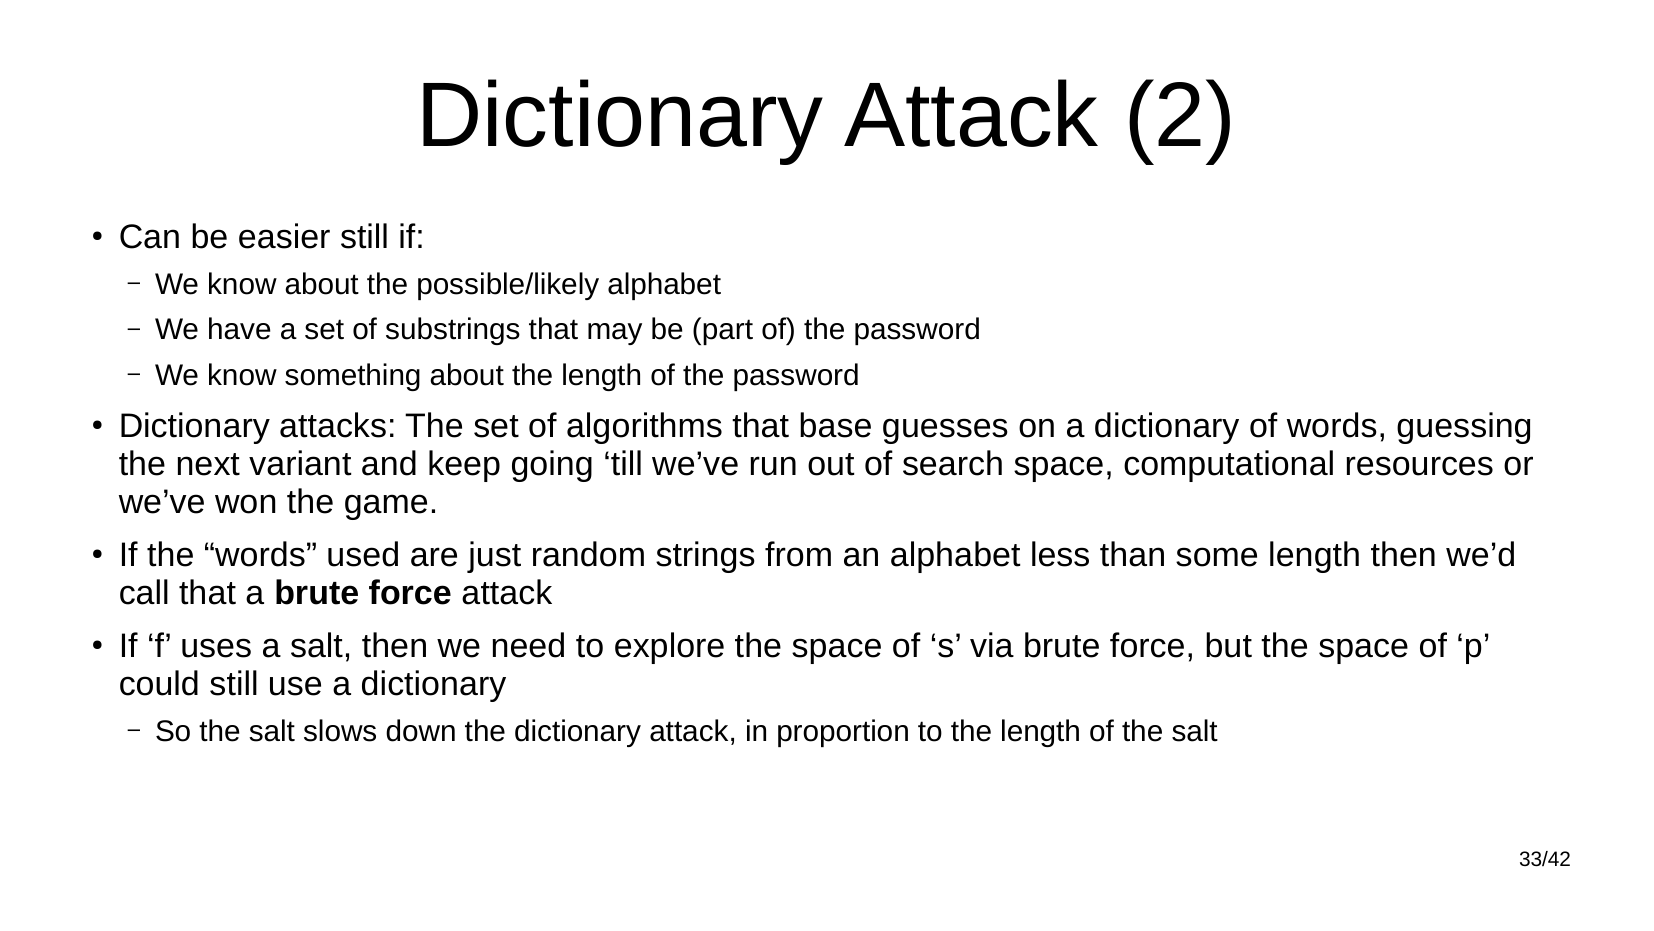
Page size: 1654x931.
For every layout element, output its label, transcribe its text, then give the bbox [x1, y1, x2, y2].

title Dictionary Attack (2) [82, 37, 1571, 193]
list Can be easier still if: We know about the possible/likely alphabet We have a set of substrings that may be (part of) the password We know something about the length of the password Dictionary attacks: The set of algorithms that base guesses on a dictionary of words, guessing the next variant and keep going ‘till we’ve run out of search space, computational resources or we’ve won the game. If the “words” used are just random strings from an alphabet less than some length then we’d call that a brute force attack If ‘f’ uses a salt, then we need to explore the space of ‘s’ via brute force, but the space of ‘p’ could still use a dictionary So the salt slows down the dictionary attack, in proportion to the length of the salt [82, 217, 1571, 758]
